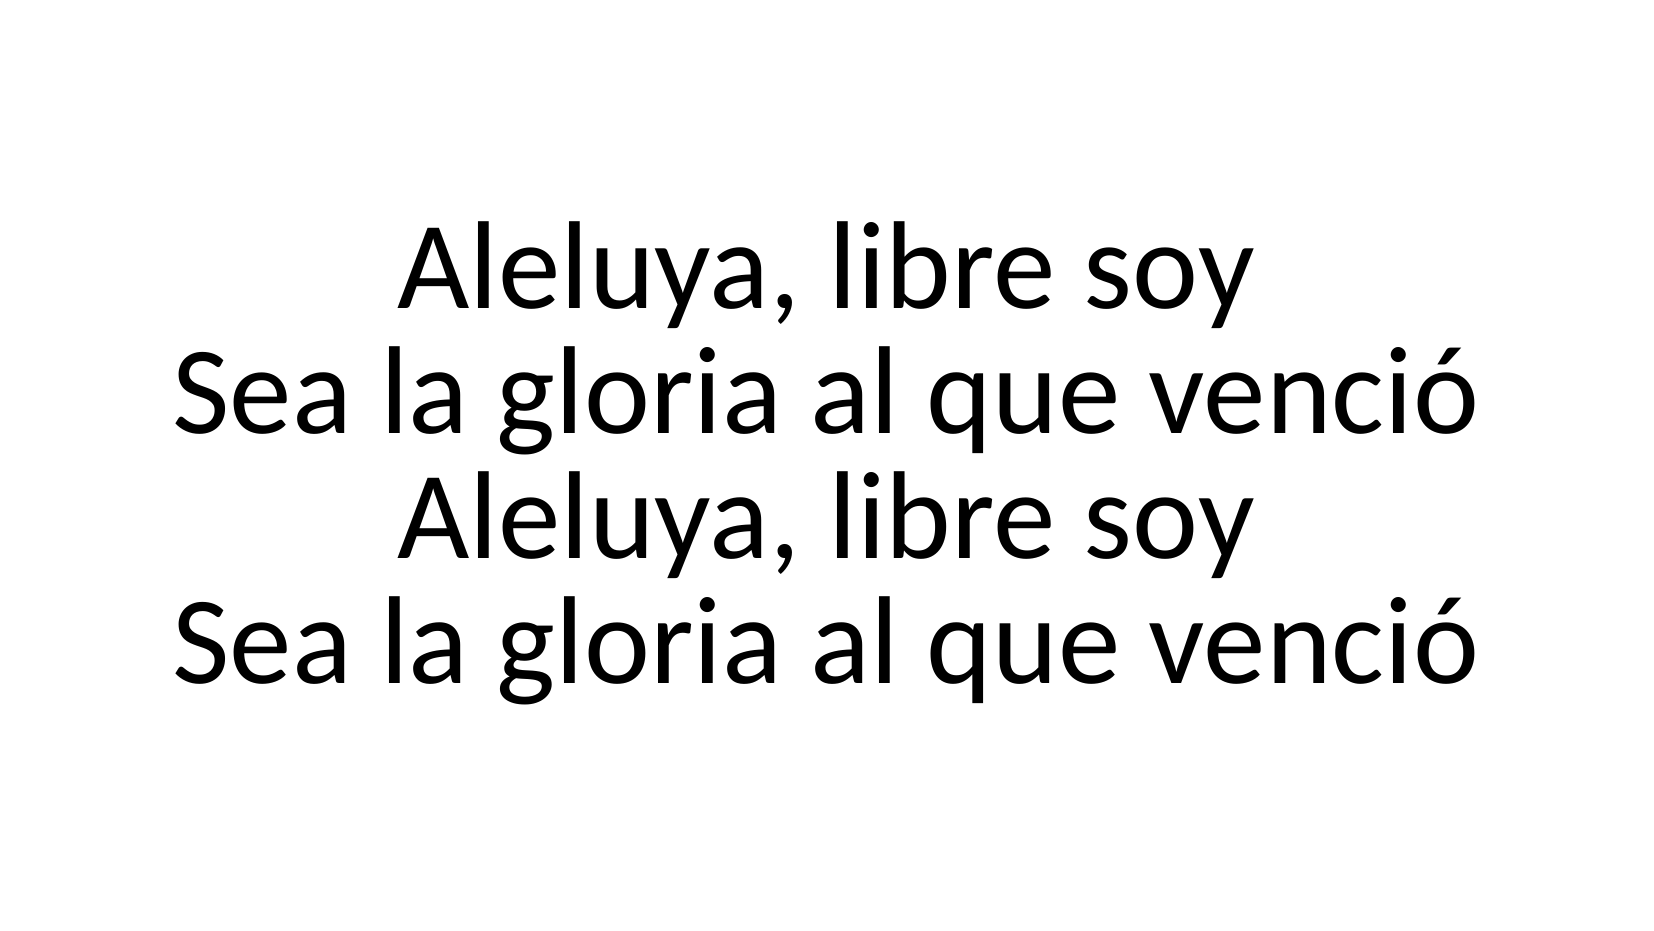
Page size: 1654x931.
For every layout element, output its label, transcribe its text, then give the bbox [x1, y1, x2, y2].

title Aleluya, libre soy Sea la gloria al que venció Aleluya, libre soy Sea la gloria al que venció [0, 0, 1654, 931]
